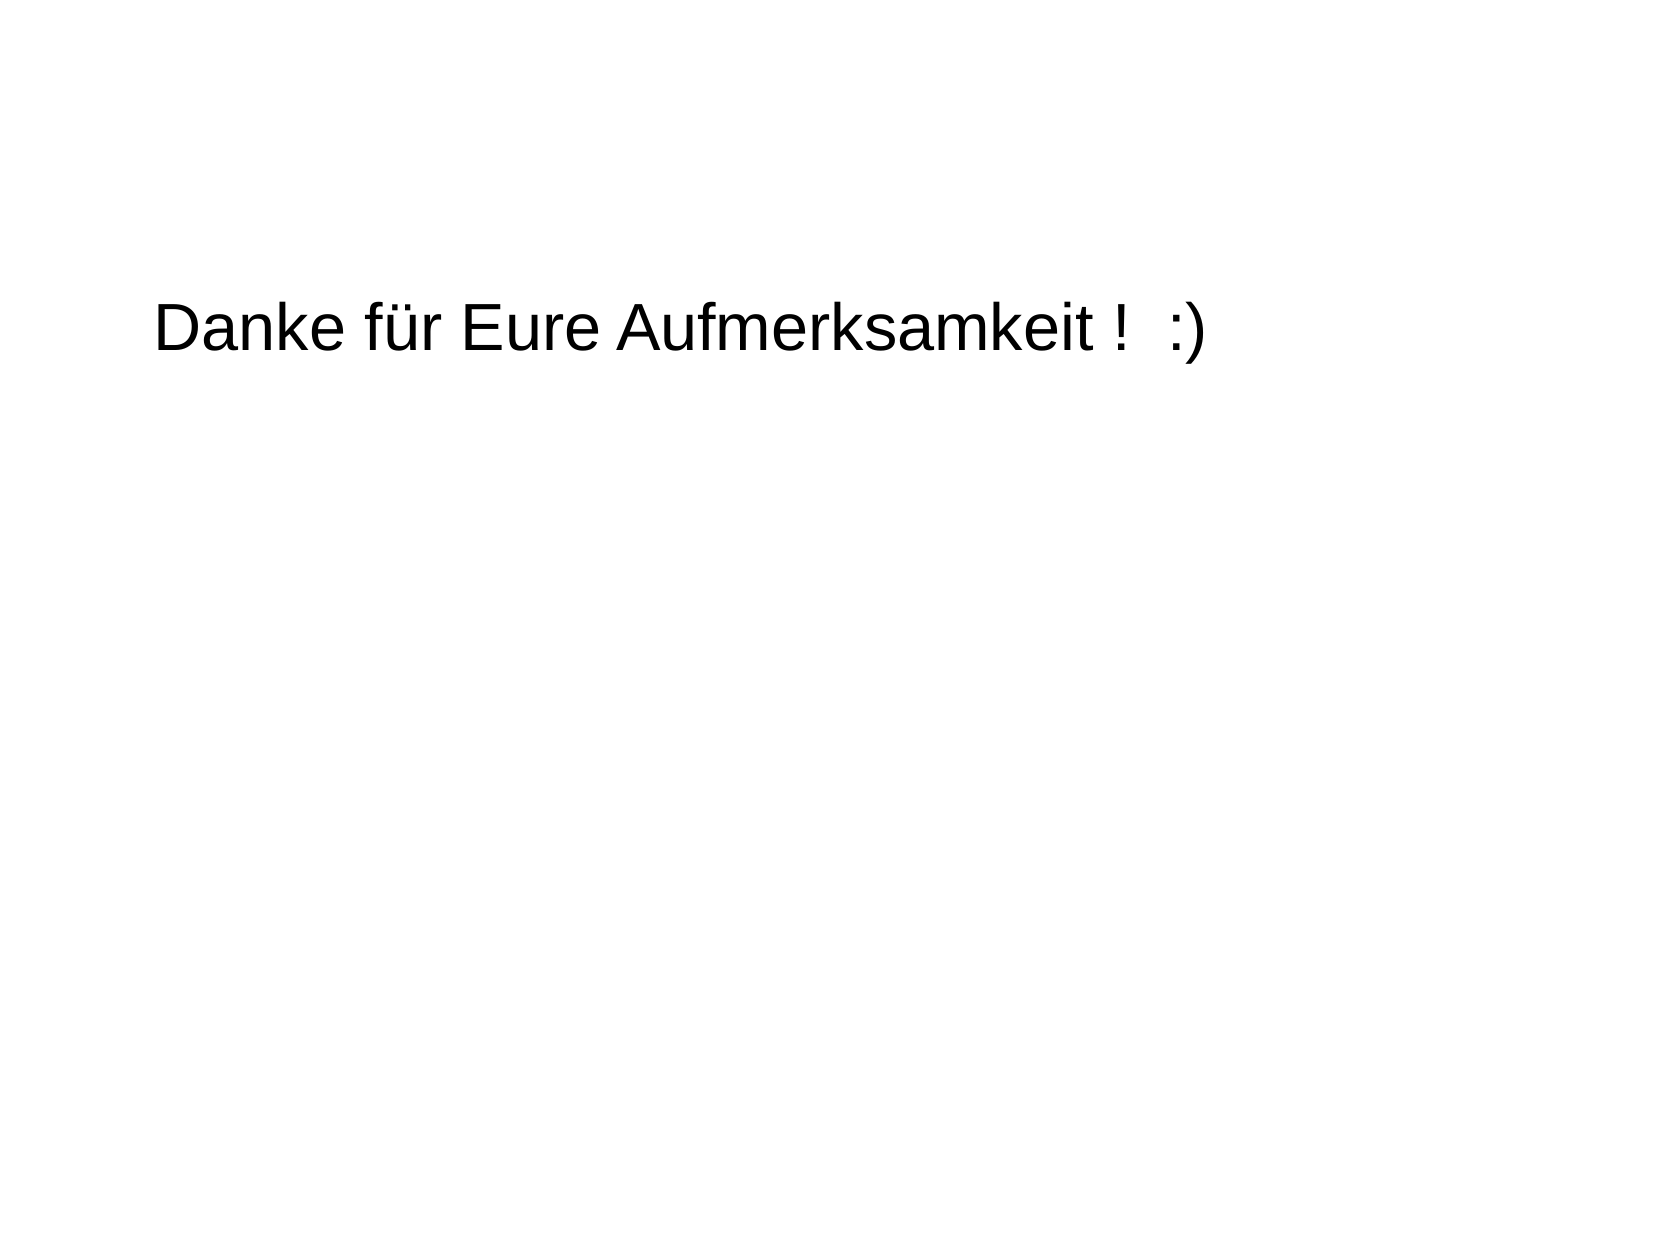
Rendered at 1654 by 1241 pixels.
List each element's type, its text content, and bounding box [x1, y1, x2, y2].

list Danke für Eure Aufmerksamkeit ! :) [82, 290, 1571, 1109]
